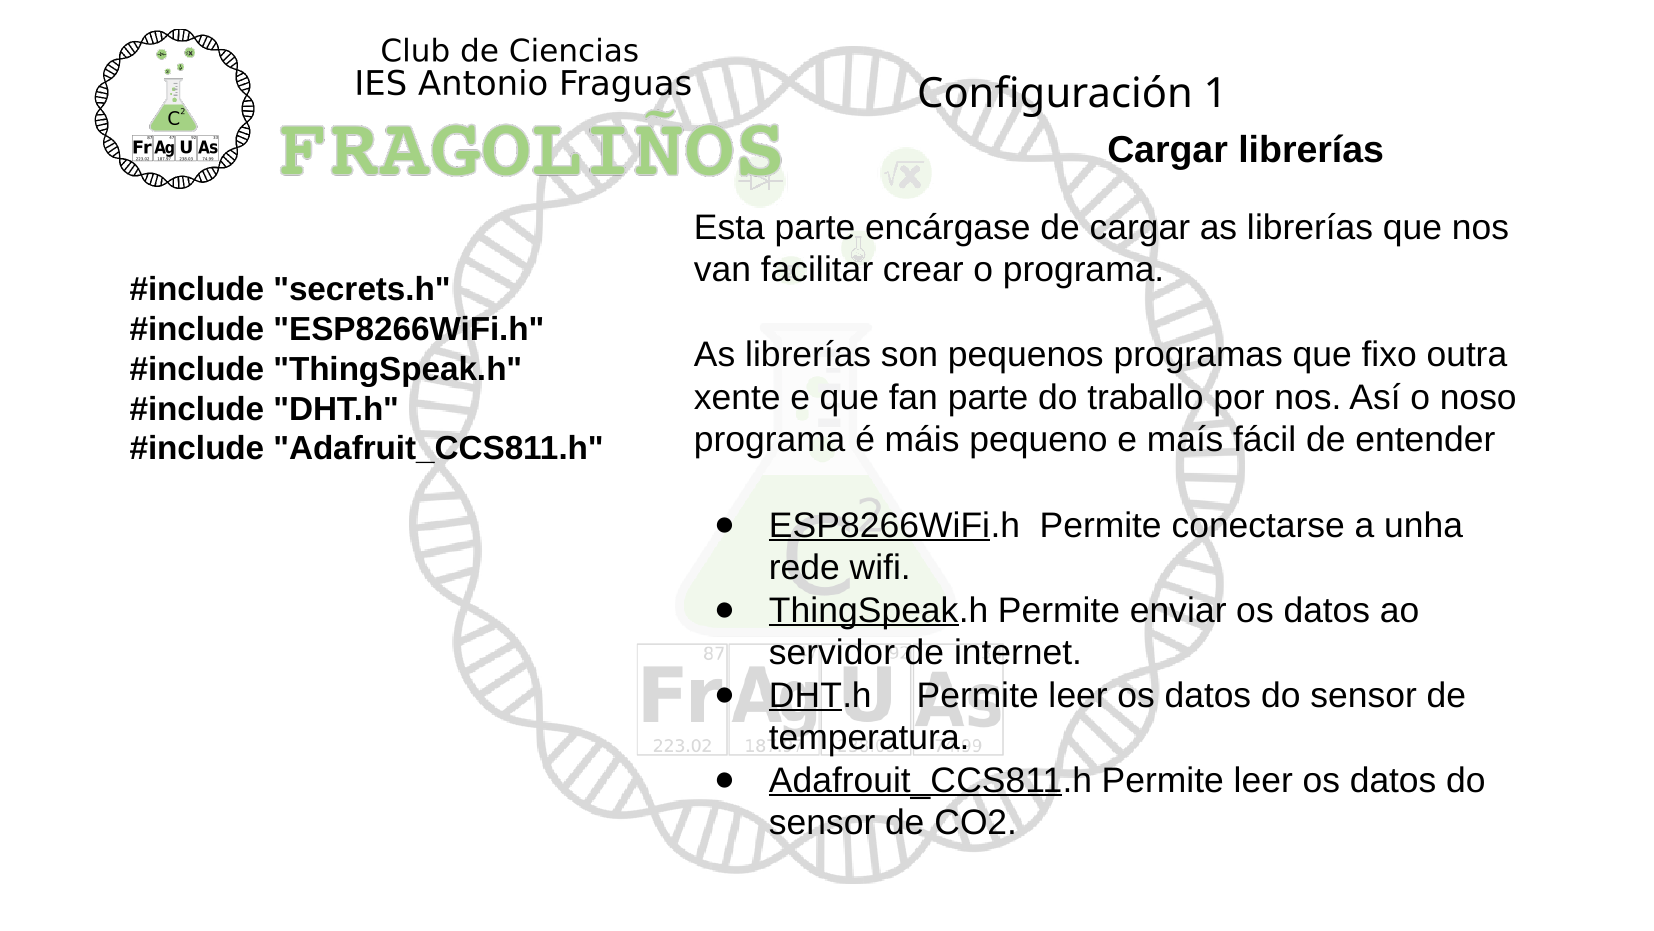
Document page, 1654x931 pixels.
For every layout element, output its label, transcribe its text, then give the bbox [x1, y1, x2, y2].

text_box Configuración 1 [902, 58, 1589, 118]
text_box Cargar librerías [902, 118, 1589, 178]
text_box Esta parte encárgase de cargar as librerías que nos van facilitar crear o programa. As librerías son pequenos programas que fixo outra xente e que fan parte do traballo por nos. Así o noso programa é máis pequeno e maís fácil de entender ESP8266WiFi.h Permite conectarse a unha rede wifi. ThingSpeak.h Permite enviar os datos ao servidor de internet. DHT.h Permite leer os datos do sensor de temperatura. Adafrouit_CCS811.h Permite leer os datos do sensor de CO2. [679, 188, 1546, 857]
picture [82, 29, 1245, 884]
text_box #include "secrets.h" #include "ESP8266WiFi.h" #include "ThingSpeak.h" #include "DHT.h" #include "Adafruit_CCS811.h" [114, 252, 669, 482]
